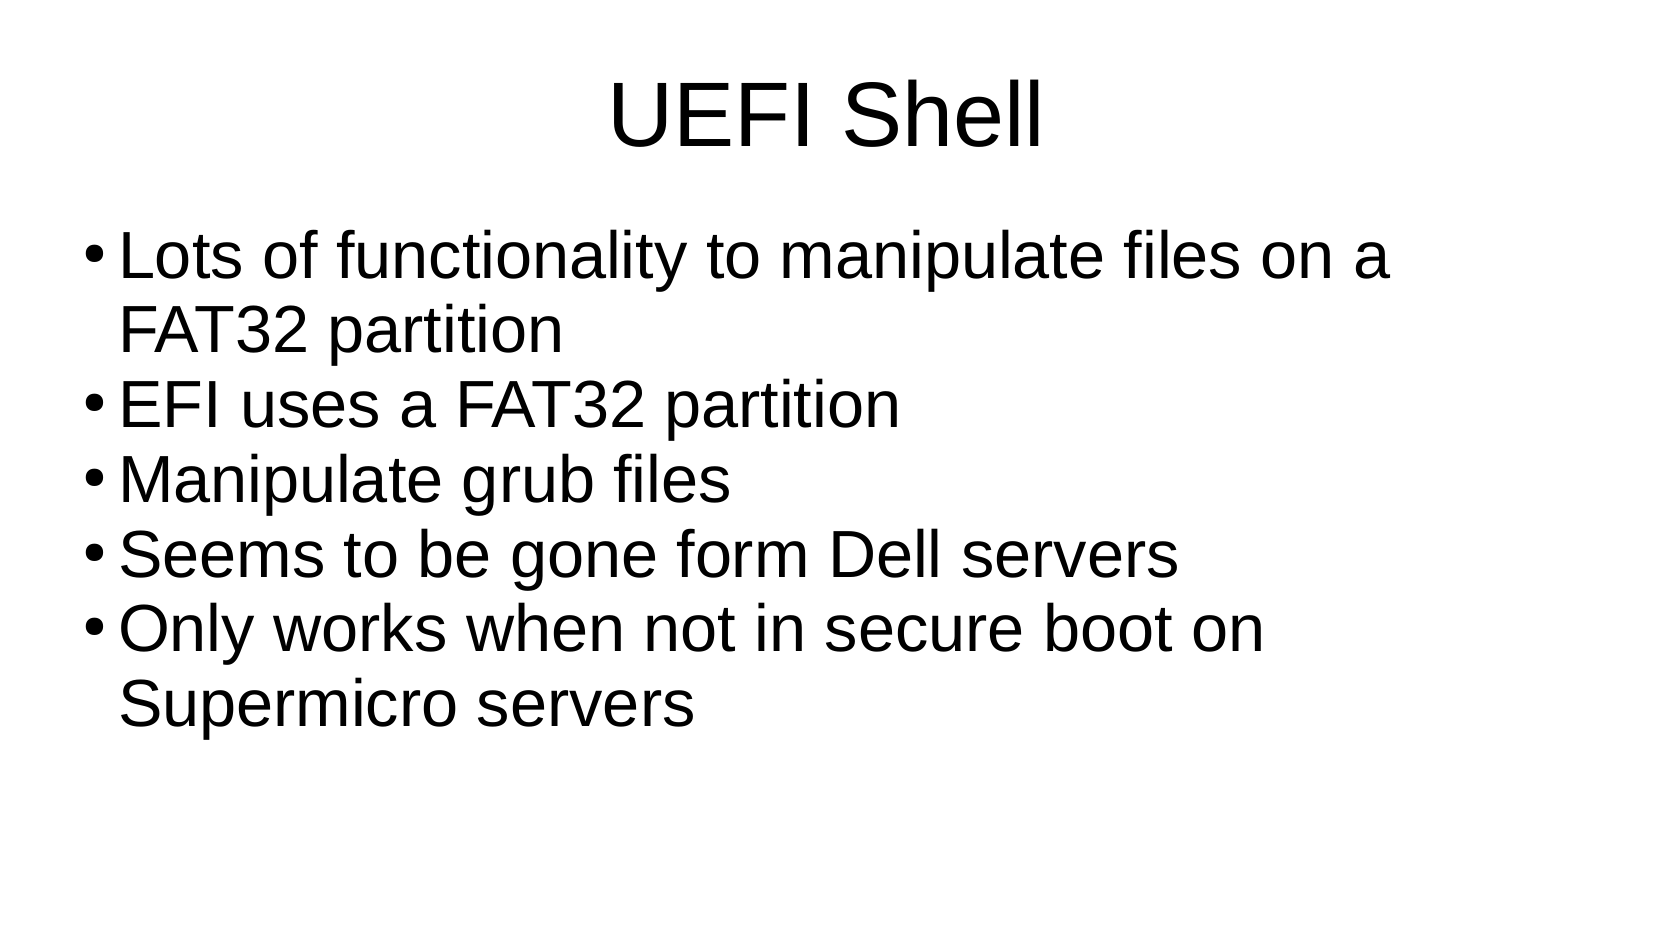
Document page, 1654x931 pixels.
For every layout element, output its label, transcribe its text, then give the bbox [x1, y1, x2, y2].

subtitle Lots of functionality to manipulate files on a FAT32 partition EFI uses a FAT32 partition Manipulate grub files Seems to be gone form Dell servers Only works when not in secure boot on Supermicro servers [82, 217, 1571, 816]
title UEFI Shell [82, 37, 1571, 193]
